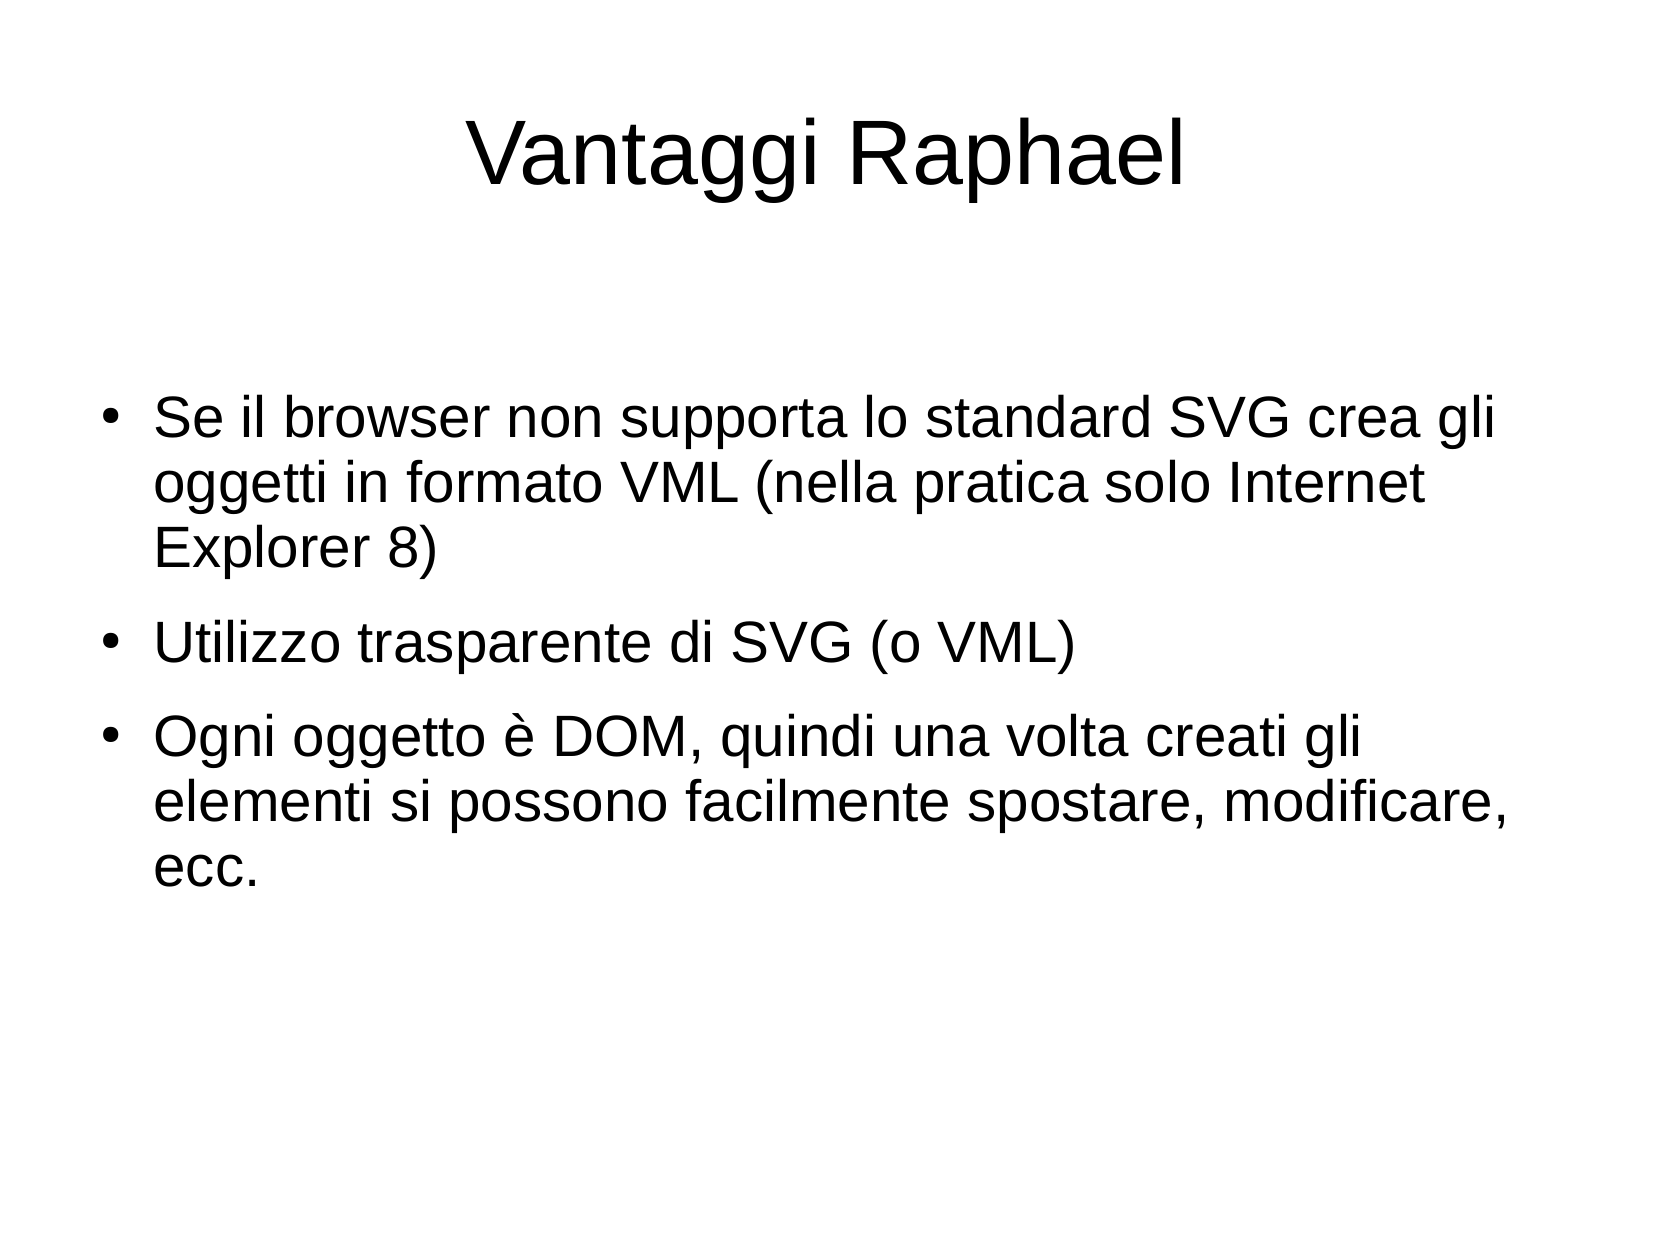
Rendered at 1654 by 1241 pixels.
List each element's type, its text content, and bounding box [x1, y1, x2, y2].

title Vantaggi Raphael [82, 56, 1571, 250]
list Se il browser non supporta lo standard SVG crea gli oggetti in formato VML (nella pratica solo Internet Explorer 8) Utilizzo trasparente di SVG (o VML) Ogni oggetto è DOM, quindi una volta creati gli elementi si possono facilmente spostare, modificare, ecc. [82, 290, 1571, 1094]
